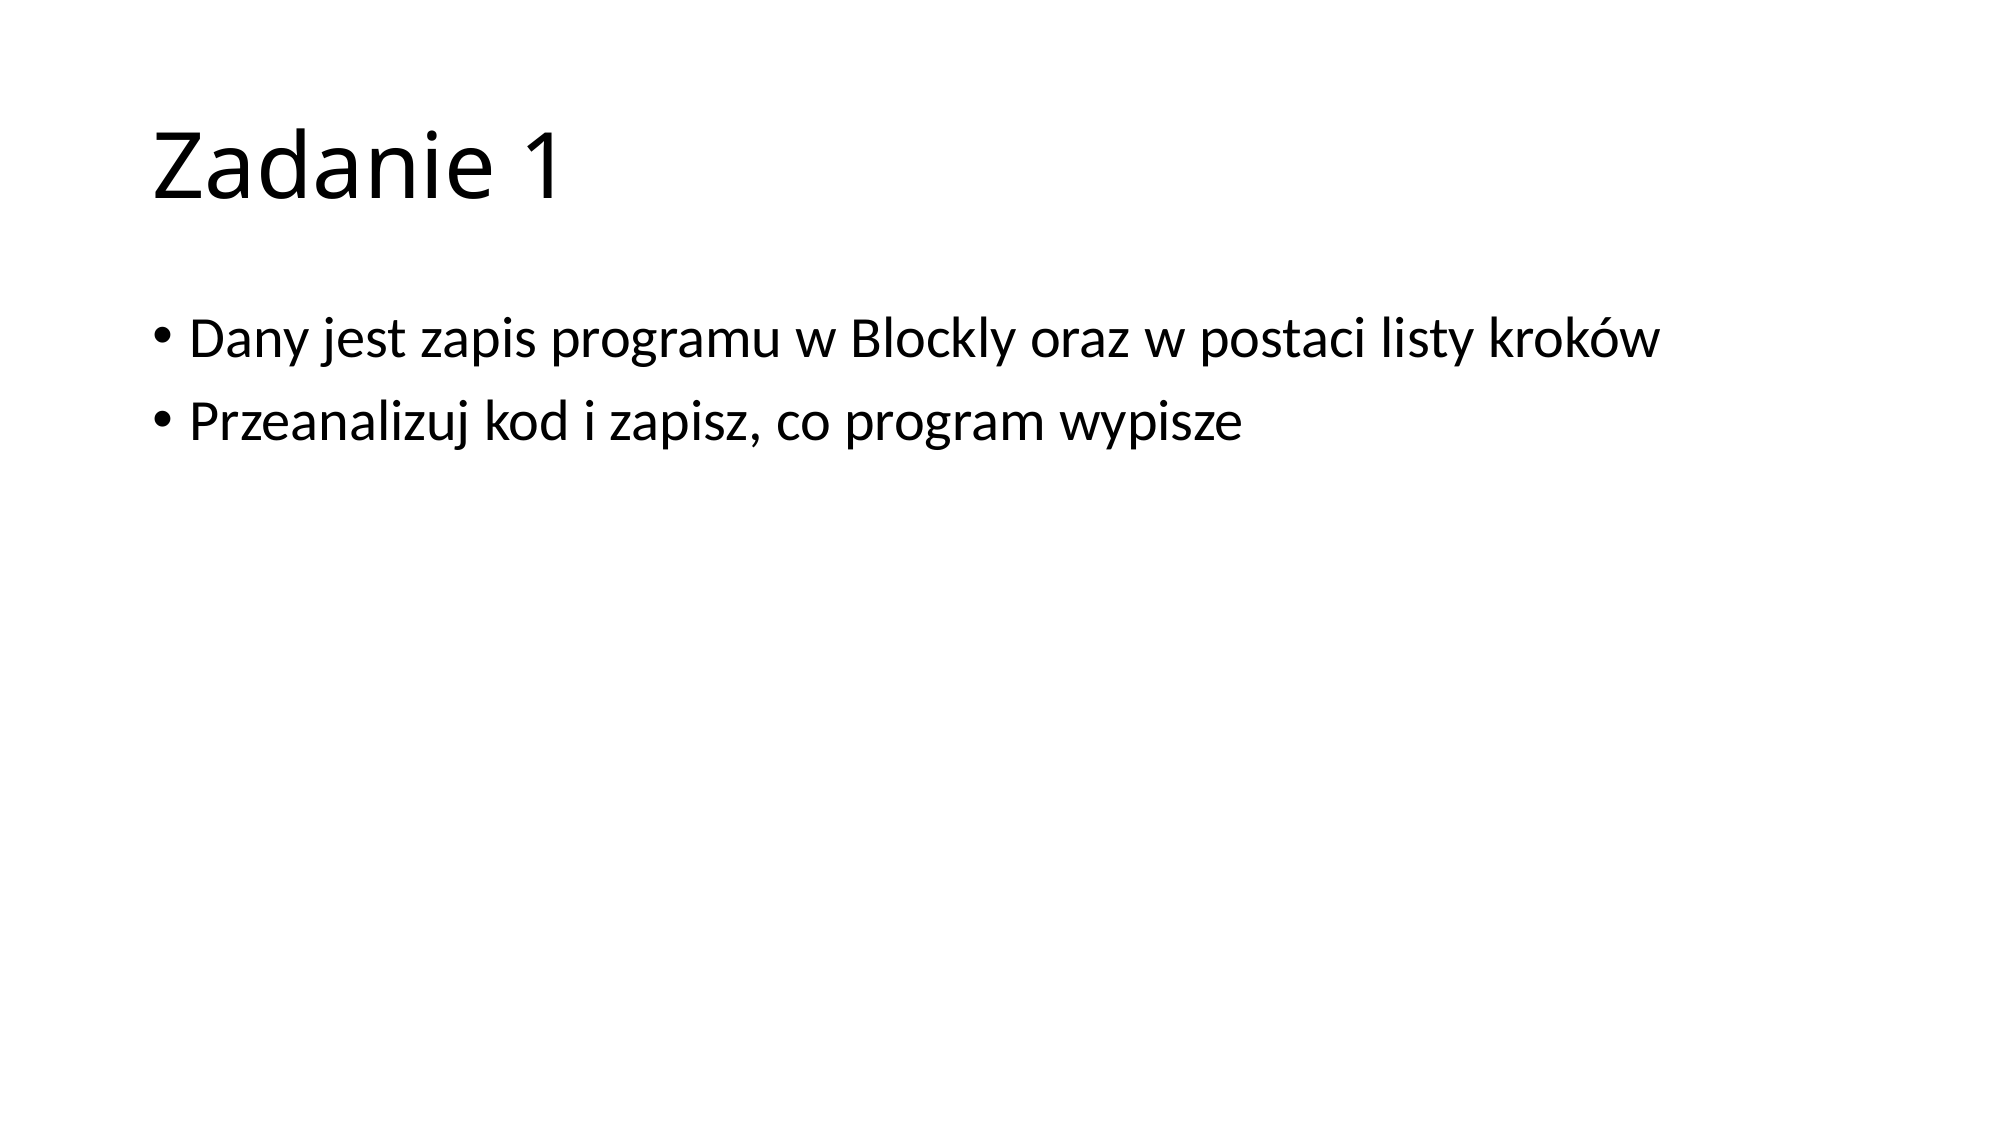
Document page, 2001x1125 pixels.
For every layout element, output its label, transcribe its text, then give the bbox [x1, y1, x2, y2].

title Zadanie 1 [137, 59, 1863, 278]
list Dany jest zapis programu w Blockly oraz w postaci listy kroków Przeanalizuj kod i zapisz, co program wypisze [137, 299, 1863, 1014]
